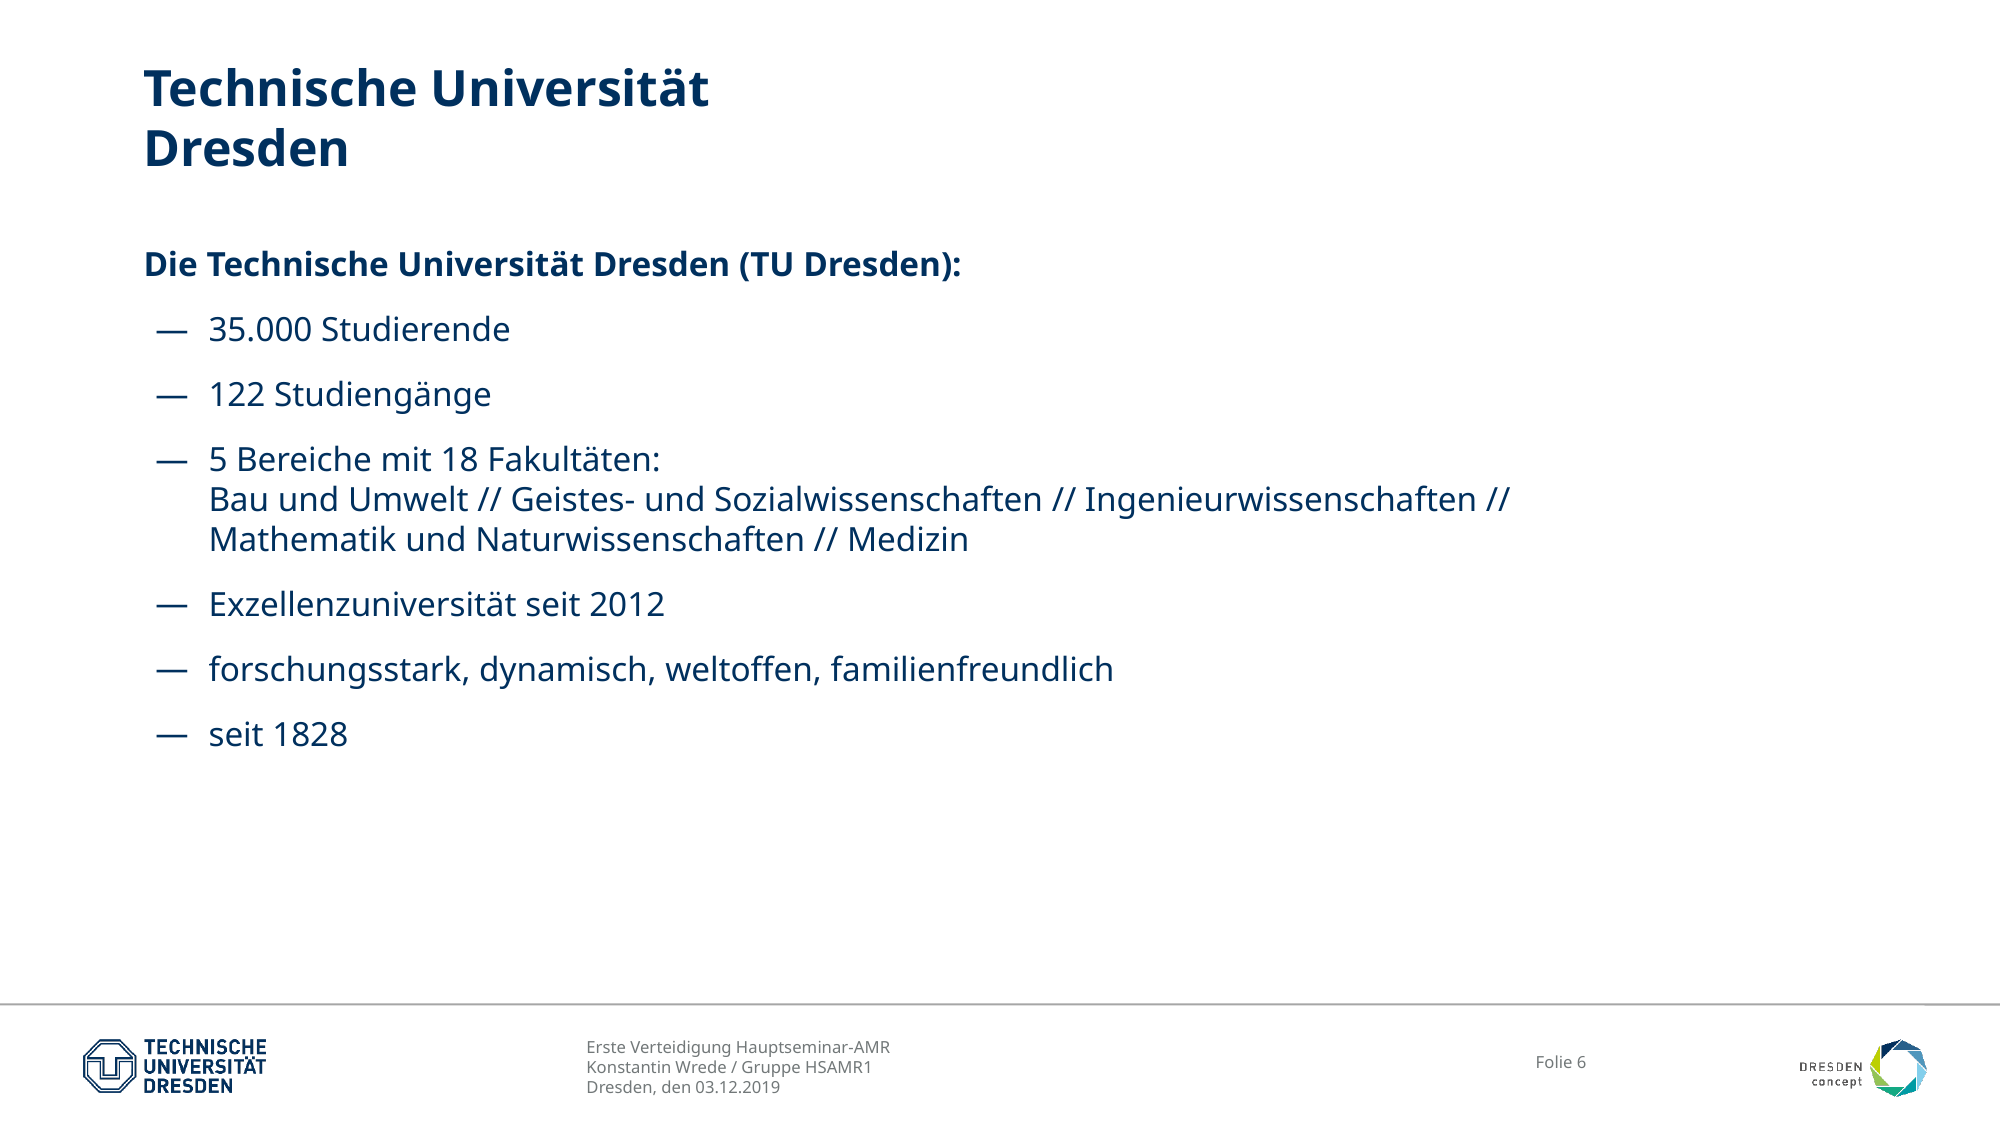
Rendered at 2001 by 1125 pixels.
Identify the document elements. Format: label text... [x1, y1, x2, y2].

title Technische Universität Dresden [143, 56, 1880, 169]
list Die Technische Universität Dresden (TU Dresden): 35.000 Studierende 122 Studiengänge 5 Bereiche mit 18 Fakultäten: Bau und Umwelt // Geistes- und Sozialwissenschaften // Ingenieurwissenschaften // Mathematik und Naturwissenschaften // Medizin Exzellenzuniversität seit 2012 forschungsstark, dynamisch, weltoffen, familienfreundlich seit 1828 [143, 243, 1880, 957]
picture [83, 1039, 266, 1093]
picture [1800, 1039, 1927, 1097]
